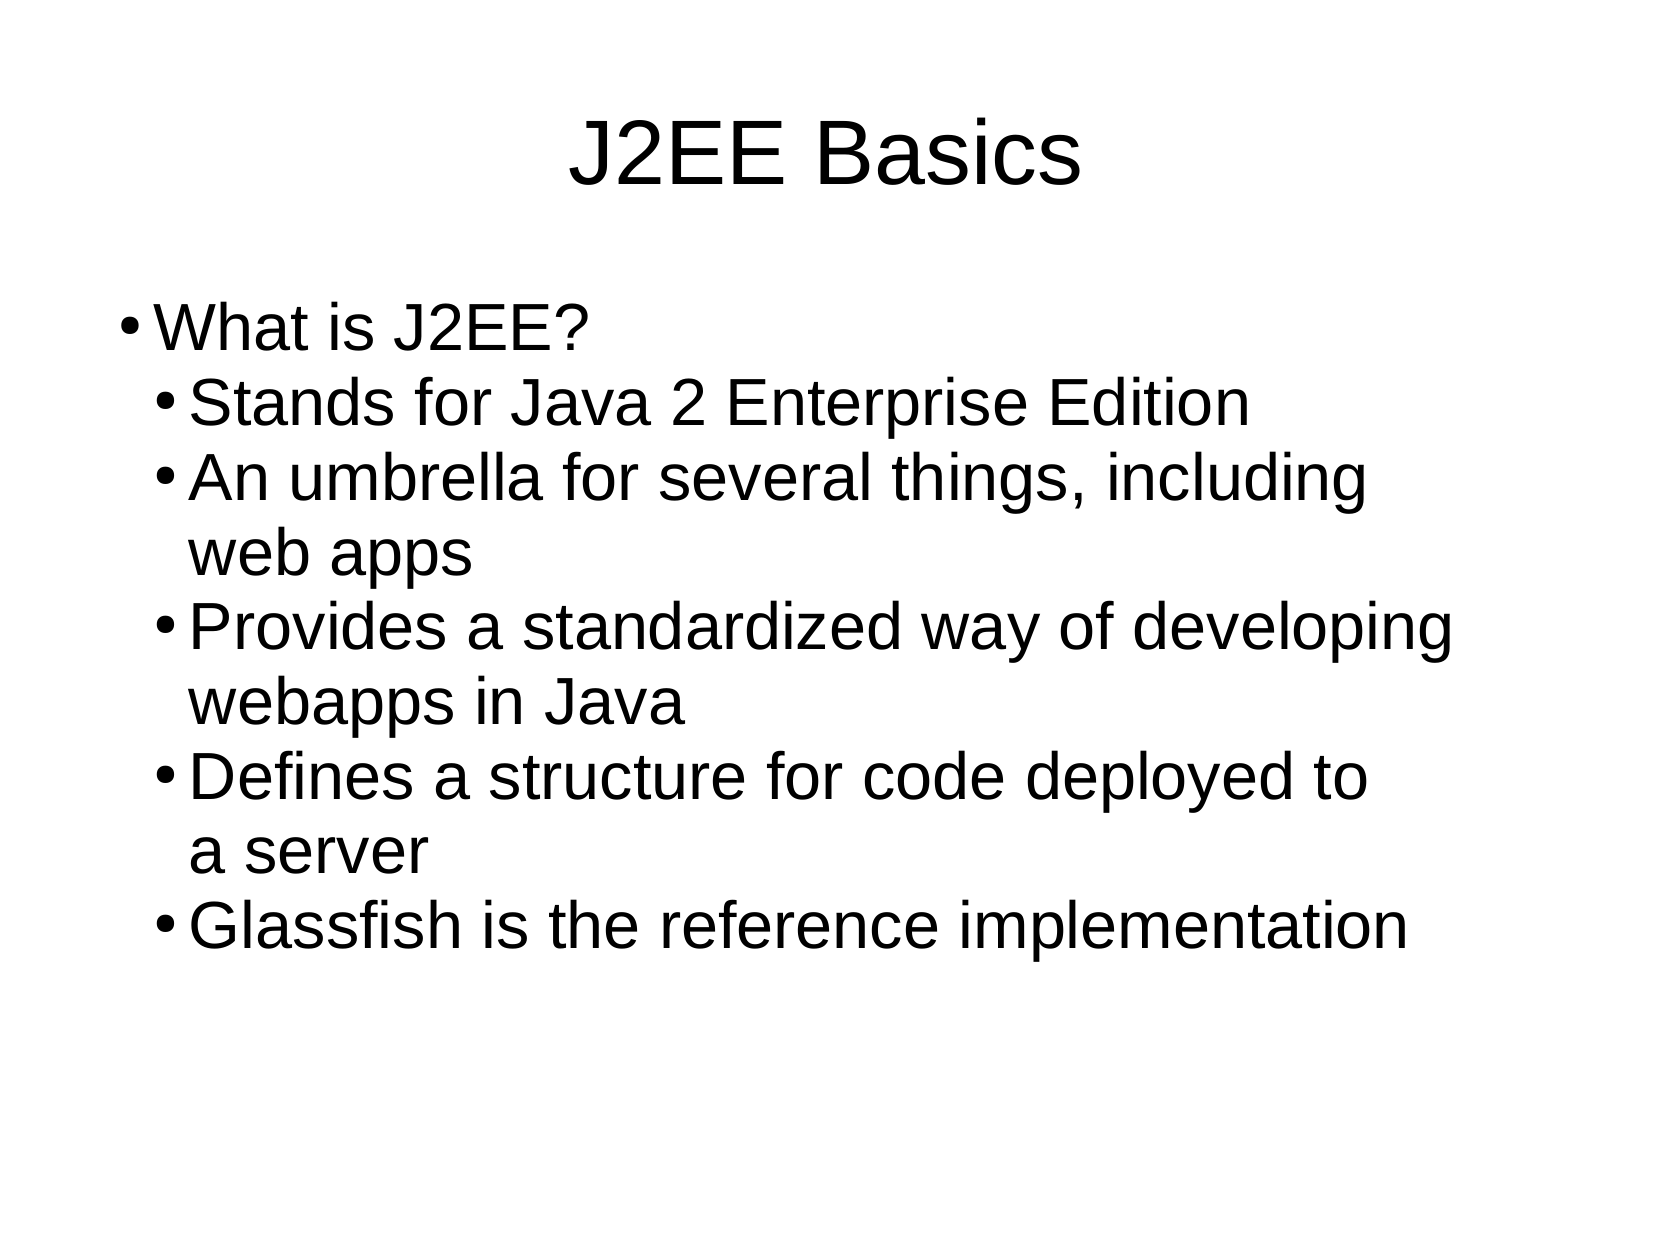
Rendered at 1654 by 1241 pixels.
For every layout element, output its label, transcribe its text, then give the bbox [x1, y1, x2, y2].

title J2EE Basics [82, 49, 1571, 257]
subtitle What is J2EE? Stands for Java 2 Enterprise Edition An umbrella for several things, including web apps Provides a standardized way of developing webapps in Java Defines a structure for code deployed to a server Glassfish is the reference implementation [82, 290, 1571, 1010]
